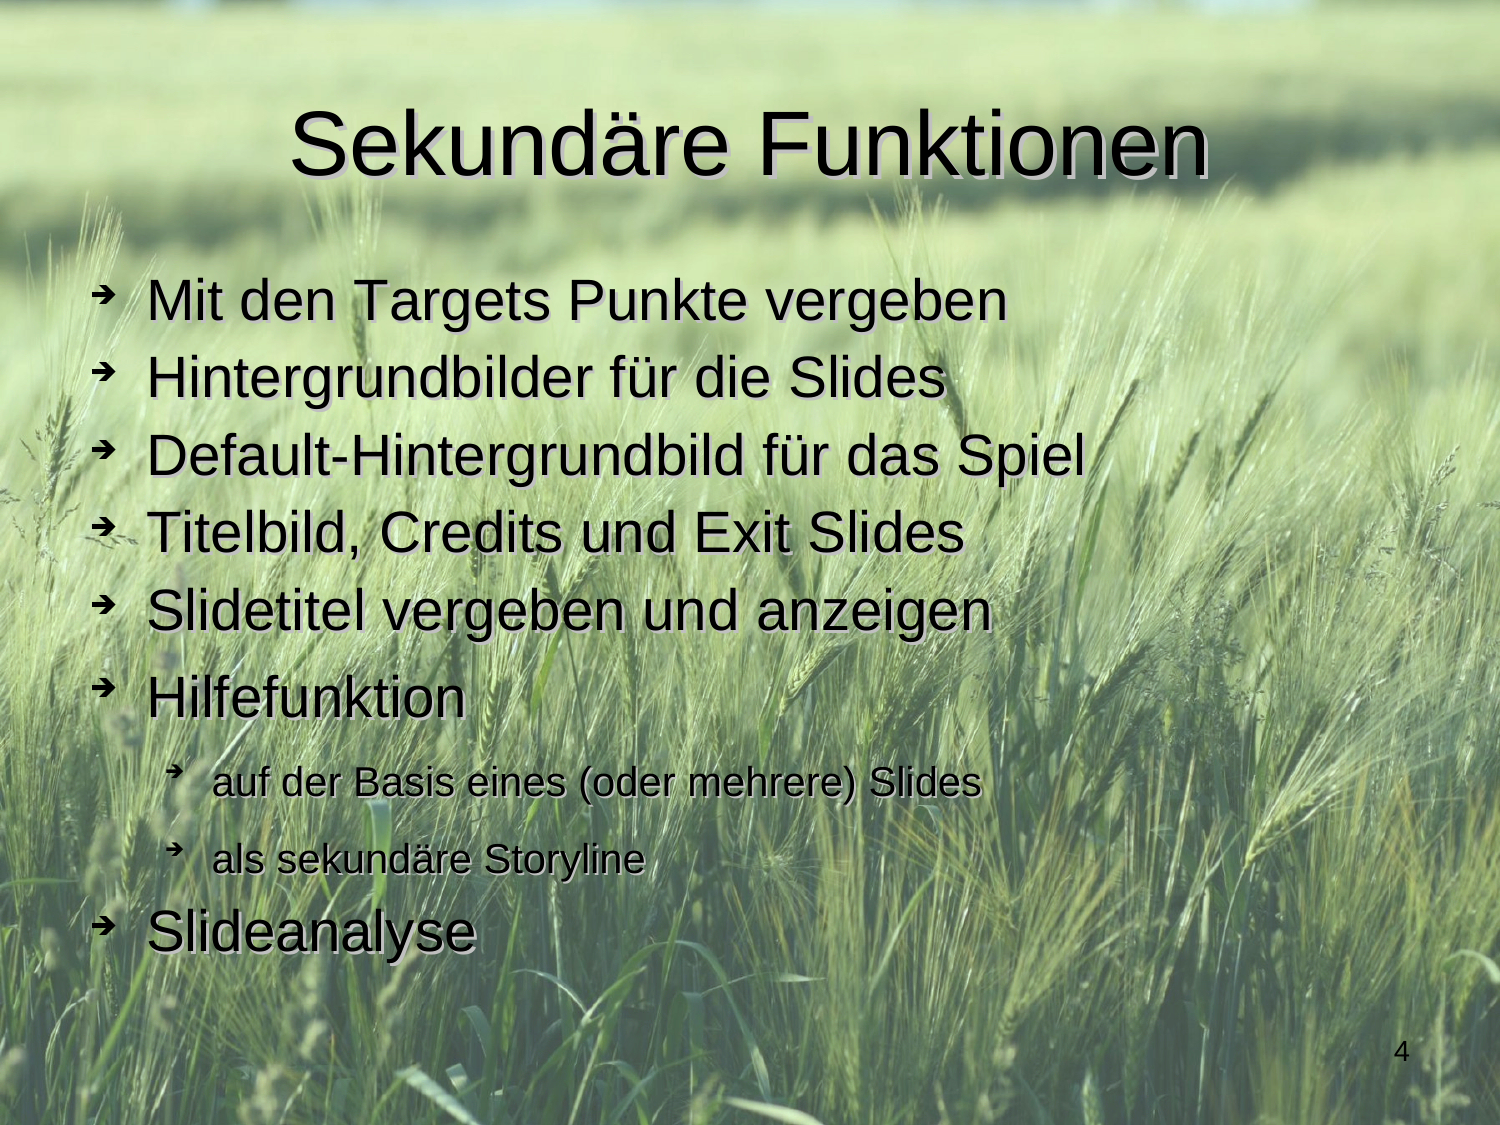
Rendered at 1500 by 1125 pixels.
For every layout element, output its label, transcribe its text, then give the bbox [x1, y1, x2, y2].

list Mit den Targets Punkte vergeben Hintergrundbilder für die Slides Default-Hintergrundbild für das Spiel Titelbild, Credits und Exit Slides Slidetitel vergeben und anzeigen Hilfefunktion auf der Basis eines (oder mehrere) Slides als sekundäre Storyline Slideanalyse [75, 262, 1426, 1006]
title Sekundäre Funktionen [75, 45, 1426, 233]
picture [0, 0, 1500, 1125]
